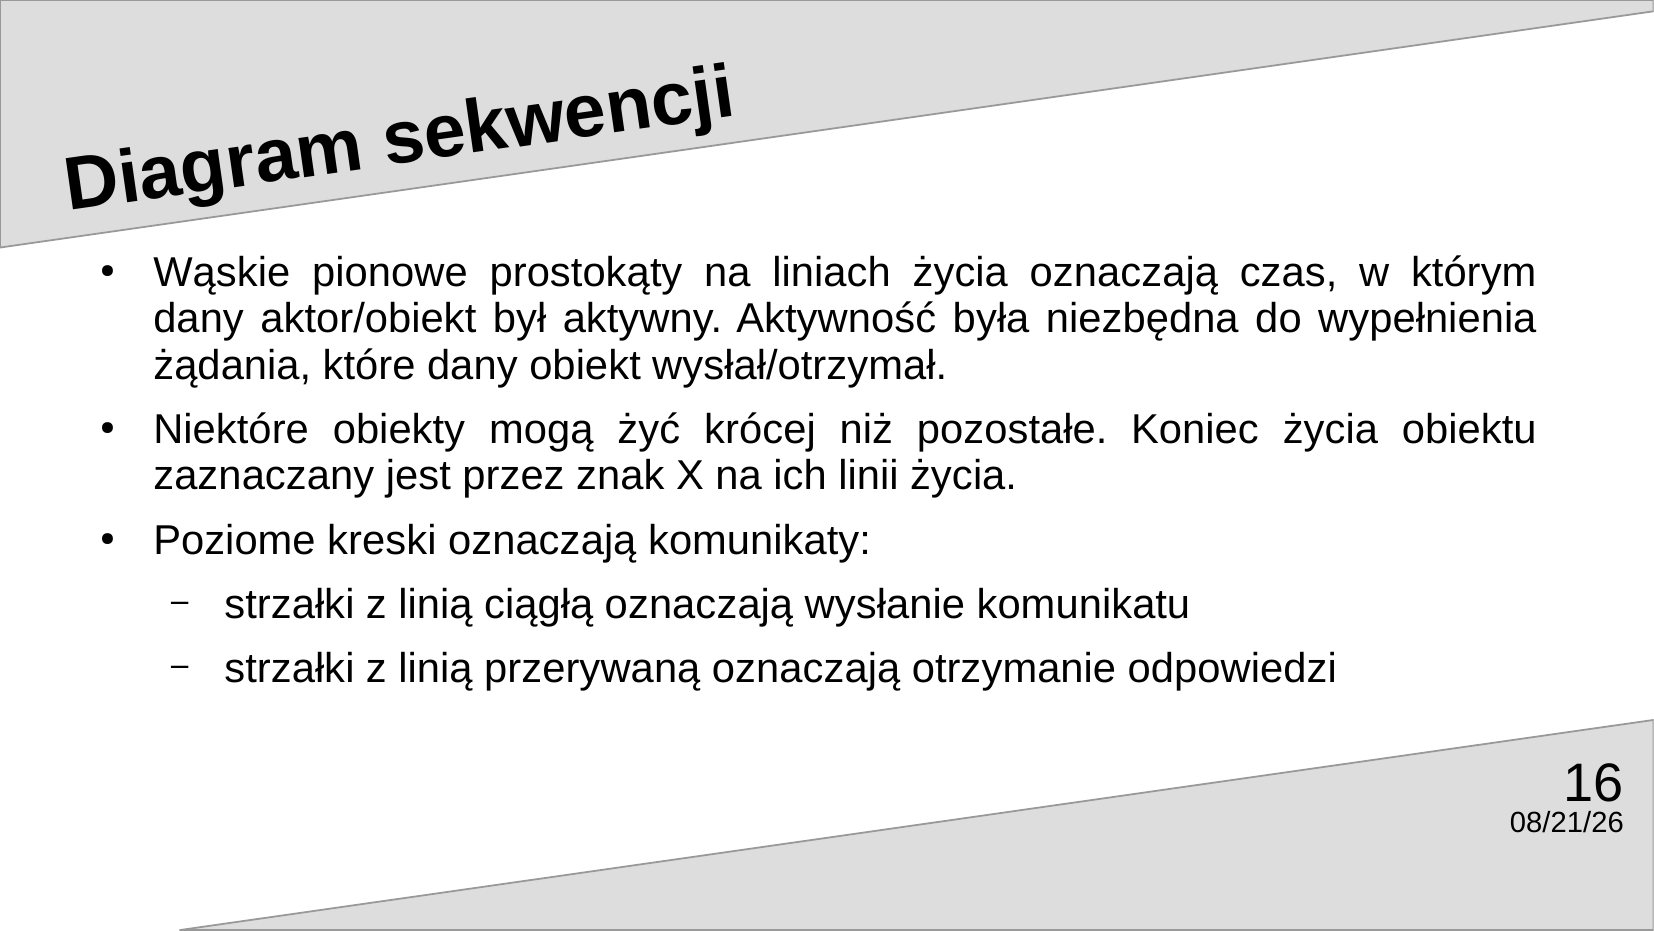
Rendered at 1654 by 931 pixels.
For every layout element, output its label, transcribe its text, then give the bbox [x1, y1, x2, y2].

title Diagram sekwencji [53, 0, 1538, 263]
list Wąskie pionowe prostokąty na liniach życia oznaczają czas, w którym dany aktor/obiekt był aktywny. Aktywność była niezbędna do wypełnienia żądania, które dany obiekt wysłał/otrzymał. Niektóre obiekty mogą żyć krócej niż pozostałe. Koniec życia obiektu zaznaczany jest przez znak X na ich linii życia. Poziome kreski oznaczają komunikaty: strzałki z linią ciągłą oznaczają wysłanie komunikatu strzałki z linią przerywaną oznaczają otrzymanie odpowiedzi [82, 248, 1538, 789]
